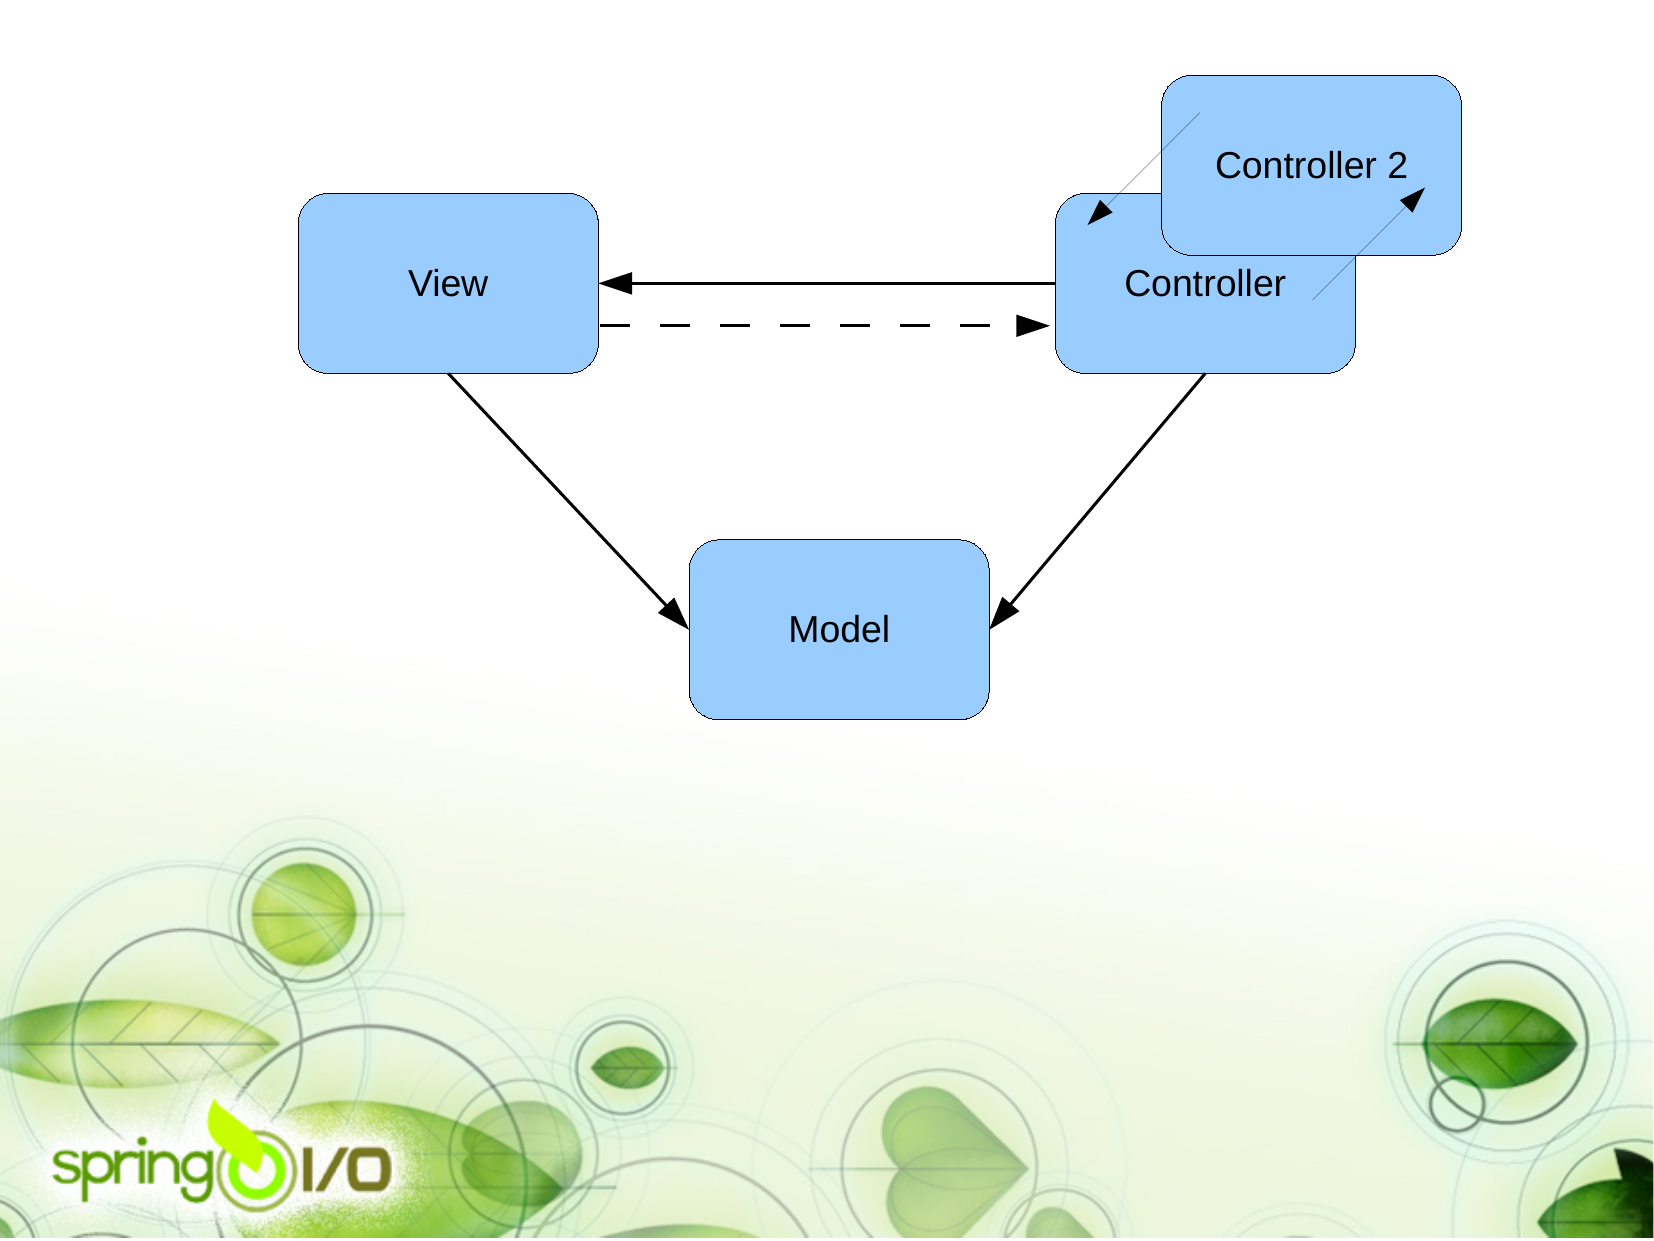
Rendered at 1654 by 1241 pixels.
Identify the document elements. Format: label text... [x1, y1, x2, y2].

text_box Model [689, 539, 990, 720]
text_box Controller [1055, 193, 1356, 374]
picture [0, 0, 1654, 1238]
text_box View [298, 193, 599, 374]
text_box Controller 2 [1161, 75, 1462, 256]
